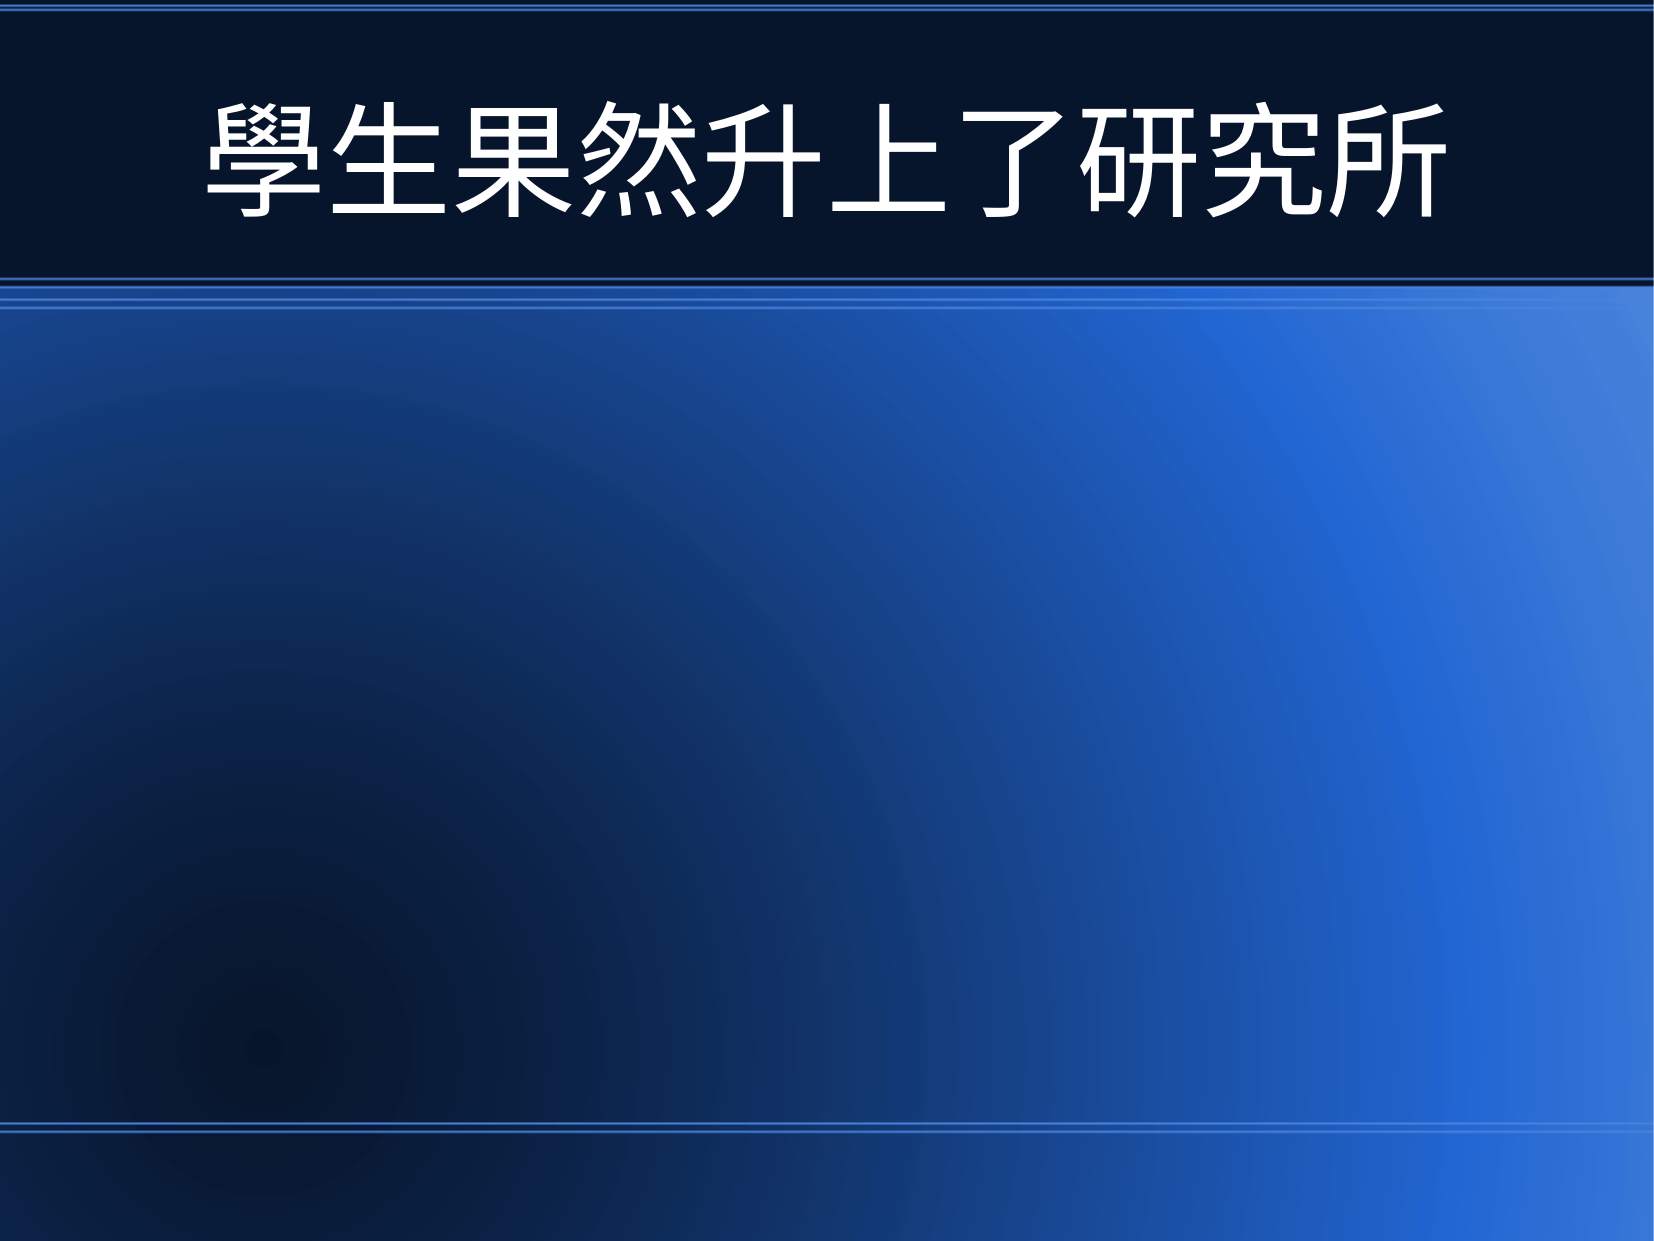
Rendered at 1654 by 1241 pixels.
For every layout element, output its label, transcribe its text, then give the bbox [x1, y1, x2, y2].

picture [0, 0, 1654, 1241]
title 學生果然升上了研究所 [82, 49, 1571, 257]
